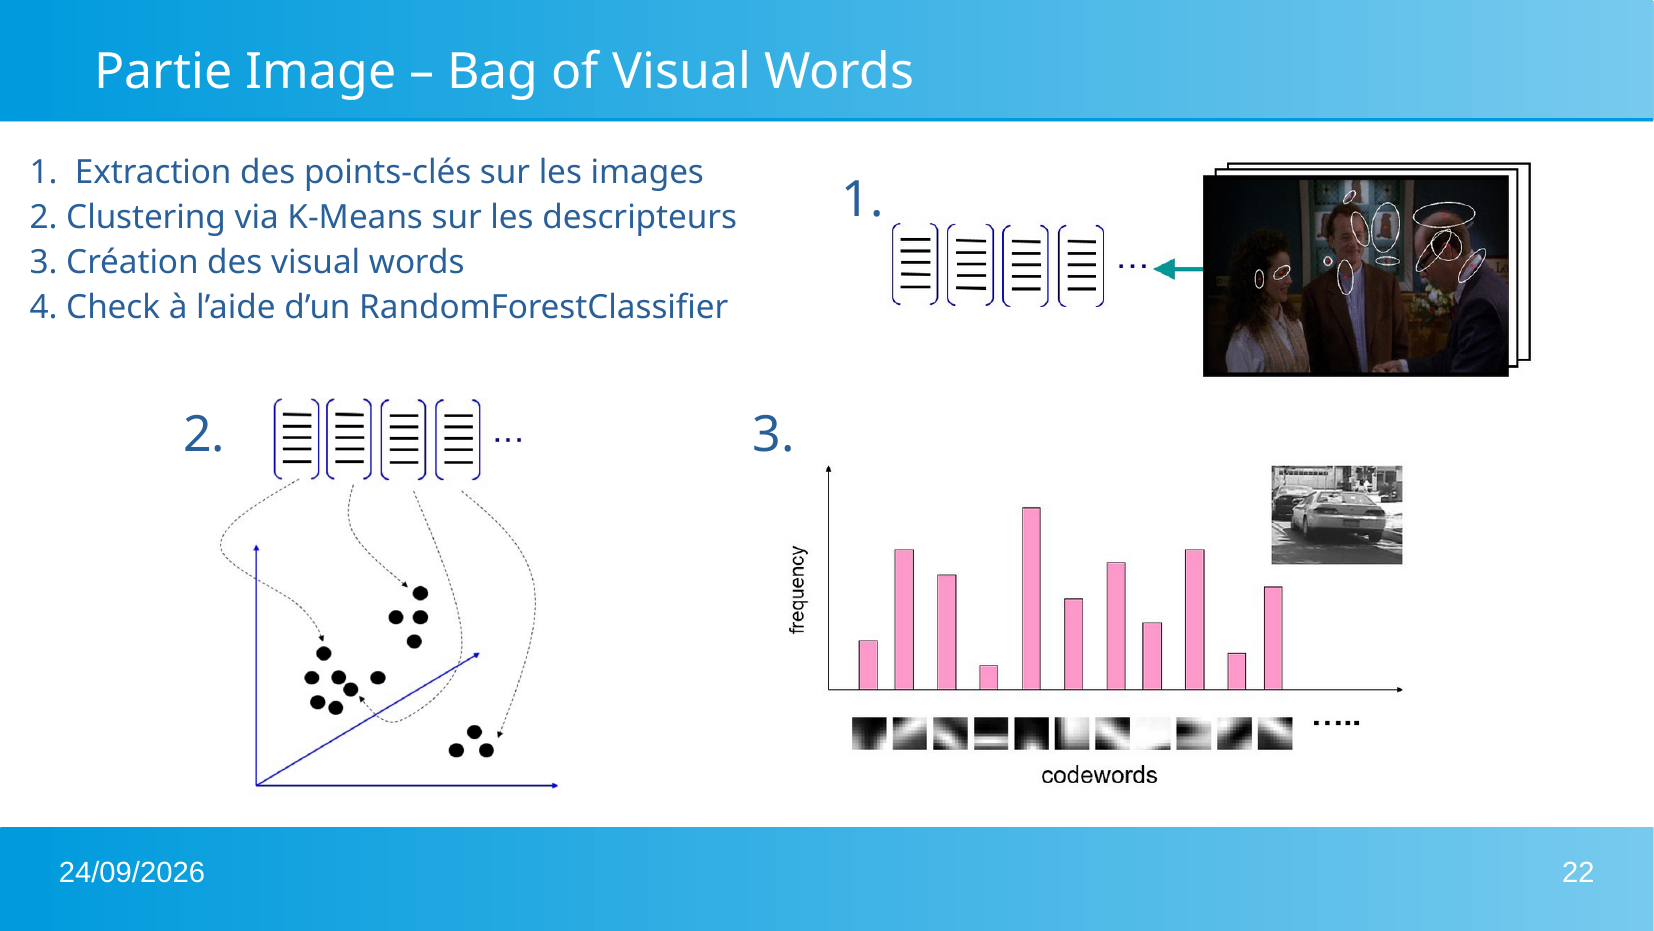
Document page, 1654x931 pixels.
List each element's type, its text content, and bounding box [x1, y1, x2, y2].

title Partie Image – Bag of Visual Words [59, 29, 1595, 108]
picture [767, 442, 1423, 795]
text_box 2. [168, 390, 266, 473]
picture [206, 383, 563, 798]
text_box 1. [826, 155, 924, 238]
title 1. Extraction des points-clés sur les images 2. Clustering via K-Means sur les descripteurs 3. Création des visual words 4. Check à l’aide d’un RandomForestClassifier [29, 147, 1536, 798]
picture [885, 155, 1536, 384]
text_box 3. [738, 390, 836, 473]
